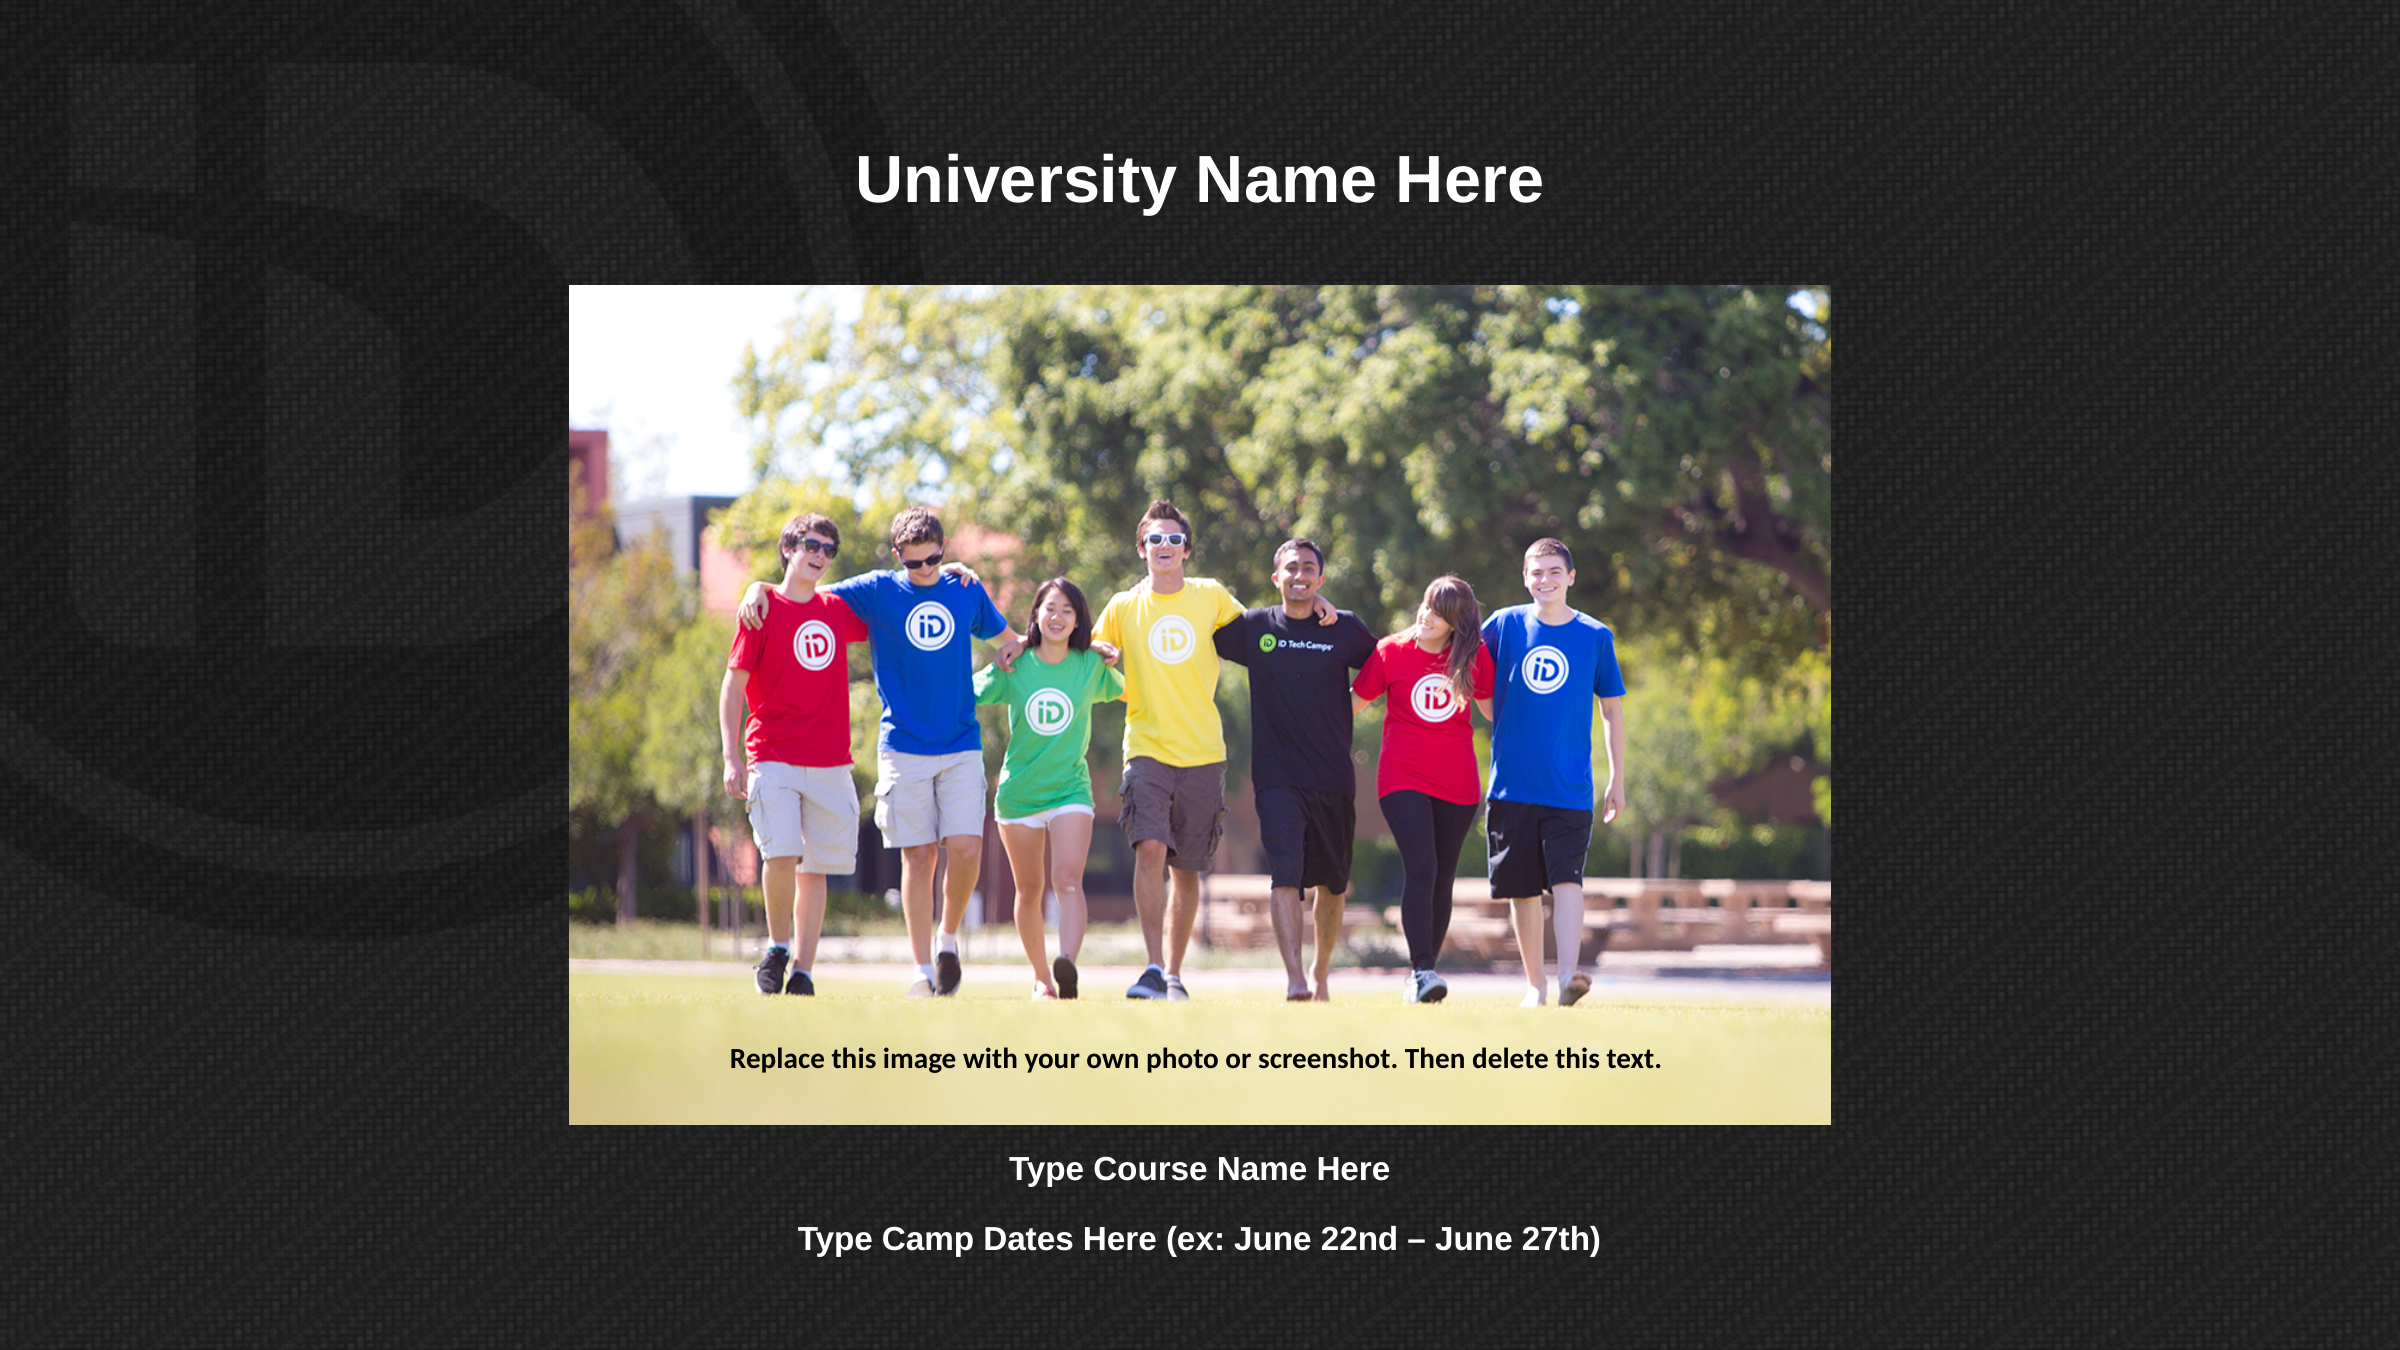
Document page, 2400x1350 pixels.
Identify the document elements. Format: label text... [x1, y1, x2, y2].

title University Name Here [170, 128, 2230, 240]
picture [0, 0, 2400, 1350]
list Type Course Name Here Type Camp Dates Here (ex: June 22nd – June 27th) [400, 1140, 2000, 1290]
text_box Replace this image with your own photo or screenshot. Then delete this text. [550, 1031, 1850, 1082]
